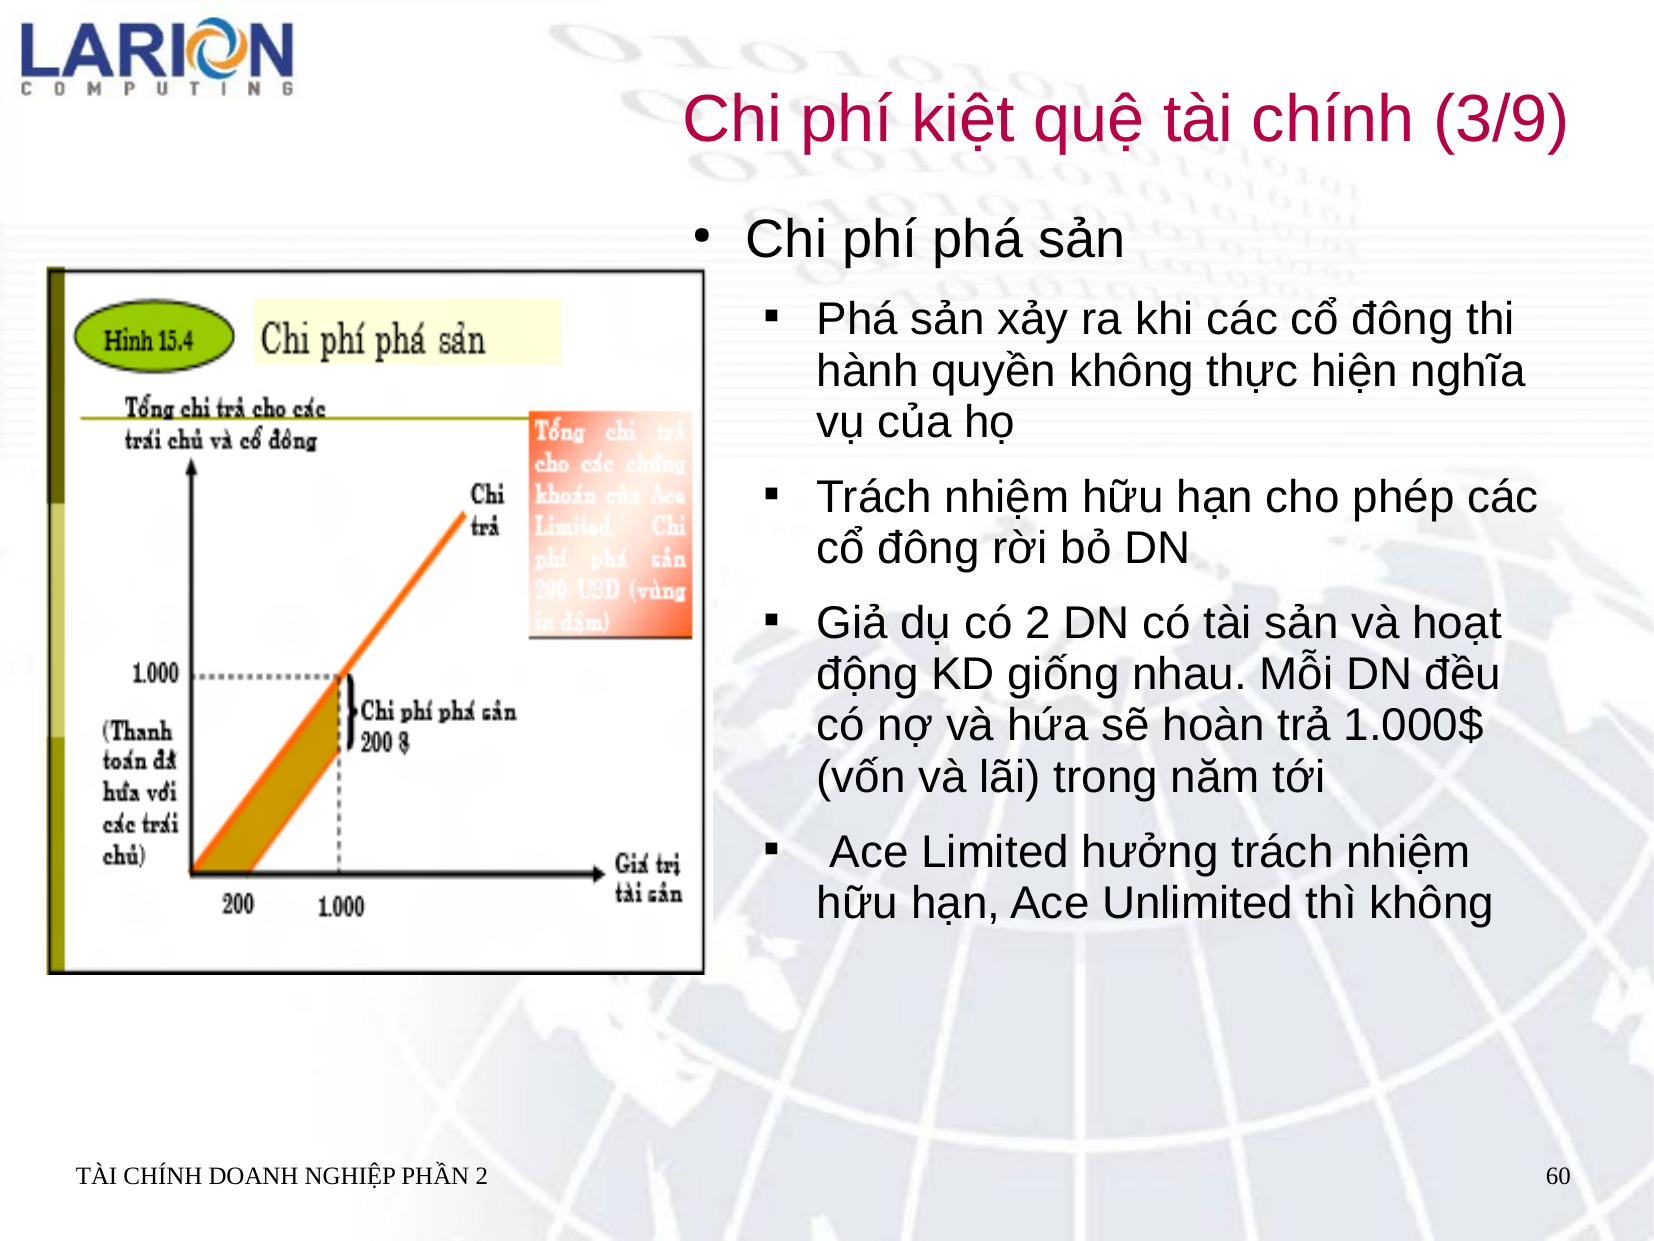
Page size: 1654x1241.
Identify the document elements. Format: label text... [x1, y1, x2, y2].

list Chi phí phá sản Phá sản xảy ra khi các cổ đông thi hành quyền không thực hiện nghĩa vụ của họ Trách nhiệm hữu hạn cho phép các cổ đông rời bỏ DN Giả dụ có 2 DN có tài sản và hoạt động KD giống nhau. Mỗi DN đều có nợ và hứa sẽ hoàn trả 1.000$ (vốn và lãi) trong năm tới Ace Limited hưởng trách nhiệm hữu hạn, Ace Unlimited thì không [675, 208, 1564, 1066]
title Chi phí kiệt quệ tài chính (3/9) [300, 49, 1571, 188]
picture [0, 0, 1654, 1241]
